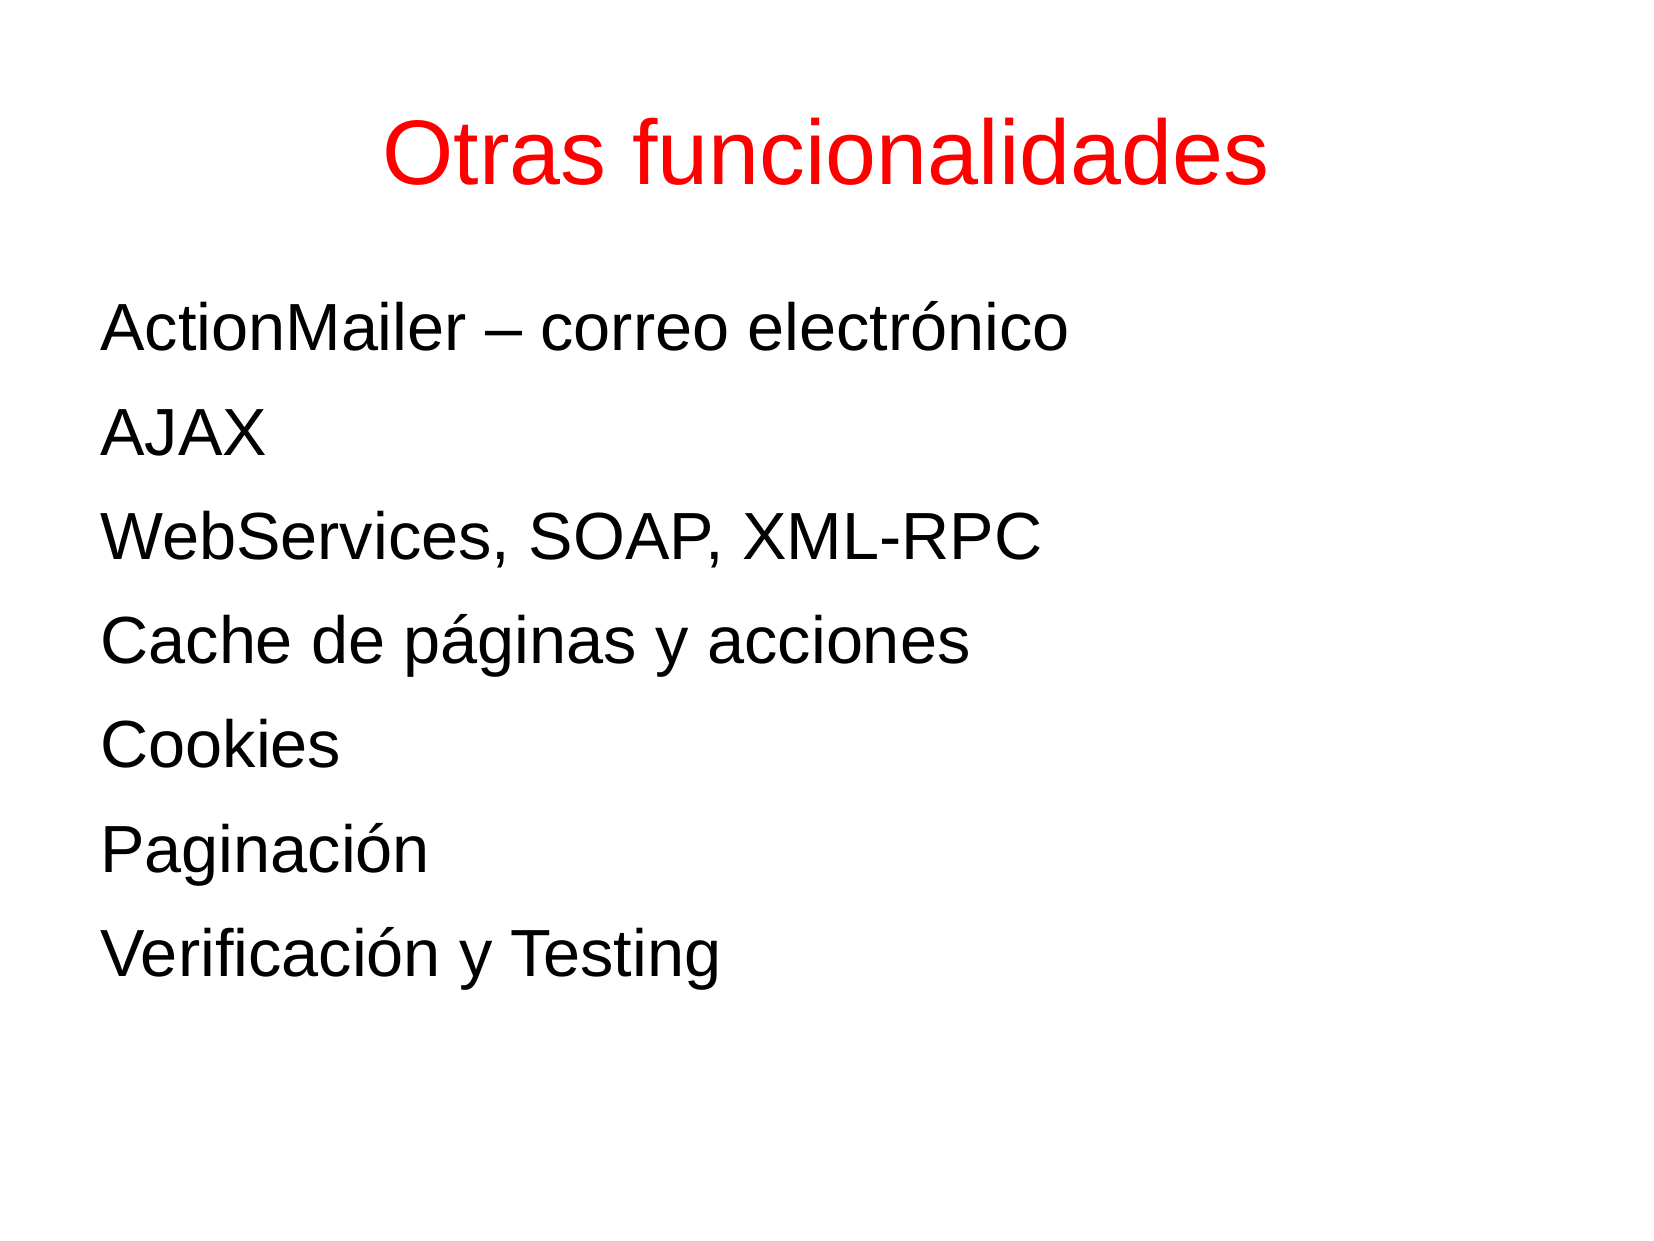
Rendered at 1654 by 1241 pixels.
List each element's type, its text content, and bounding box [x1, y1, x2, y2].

list ActionMailer – correo electrónico AJAX WebServices, SOAP, XML-RPC Cache de páginas y acciones Cookies Paginación Verificación y Testing [82, 290, 1571, 1109]
title Otras funcionalidades [82, 49, 1571, 257]
